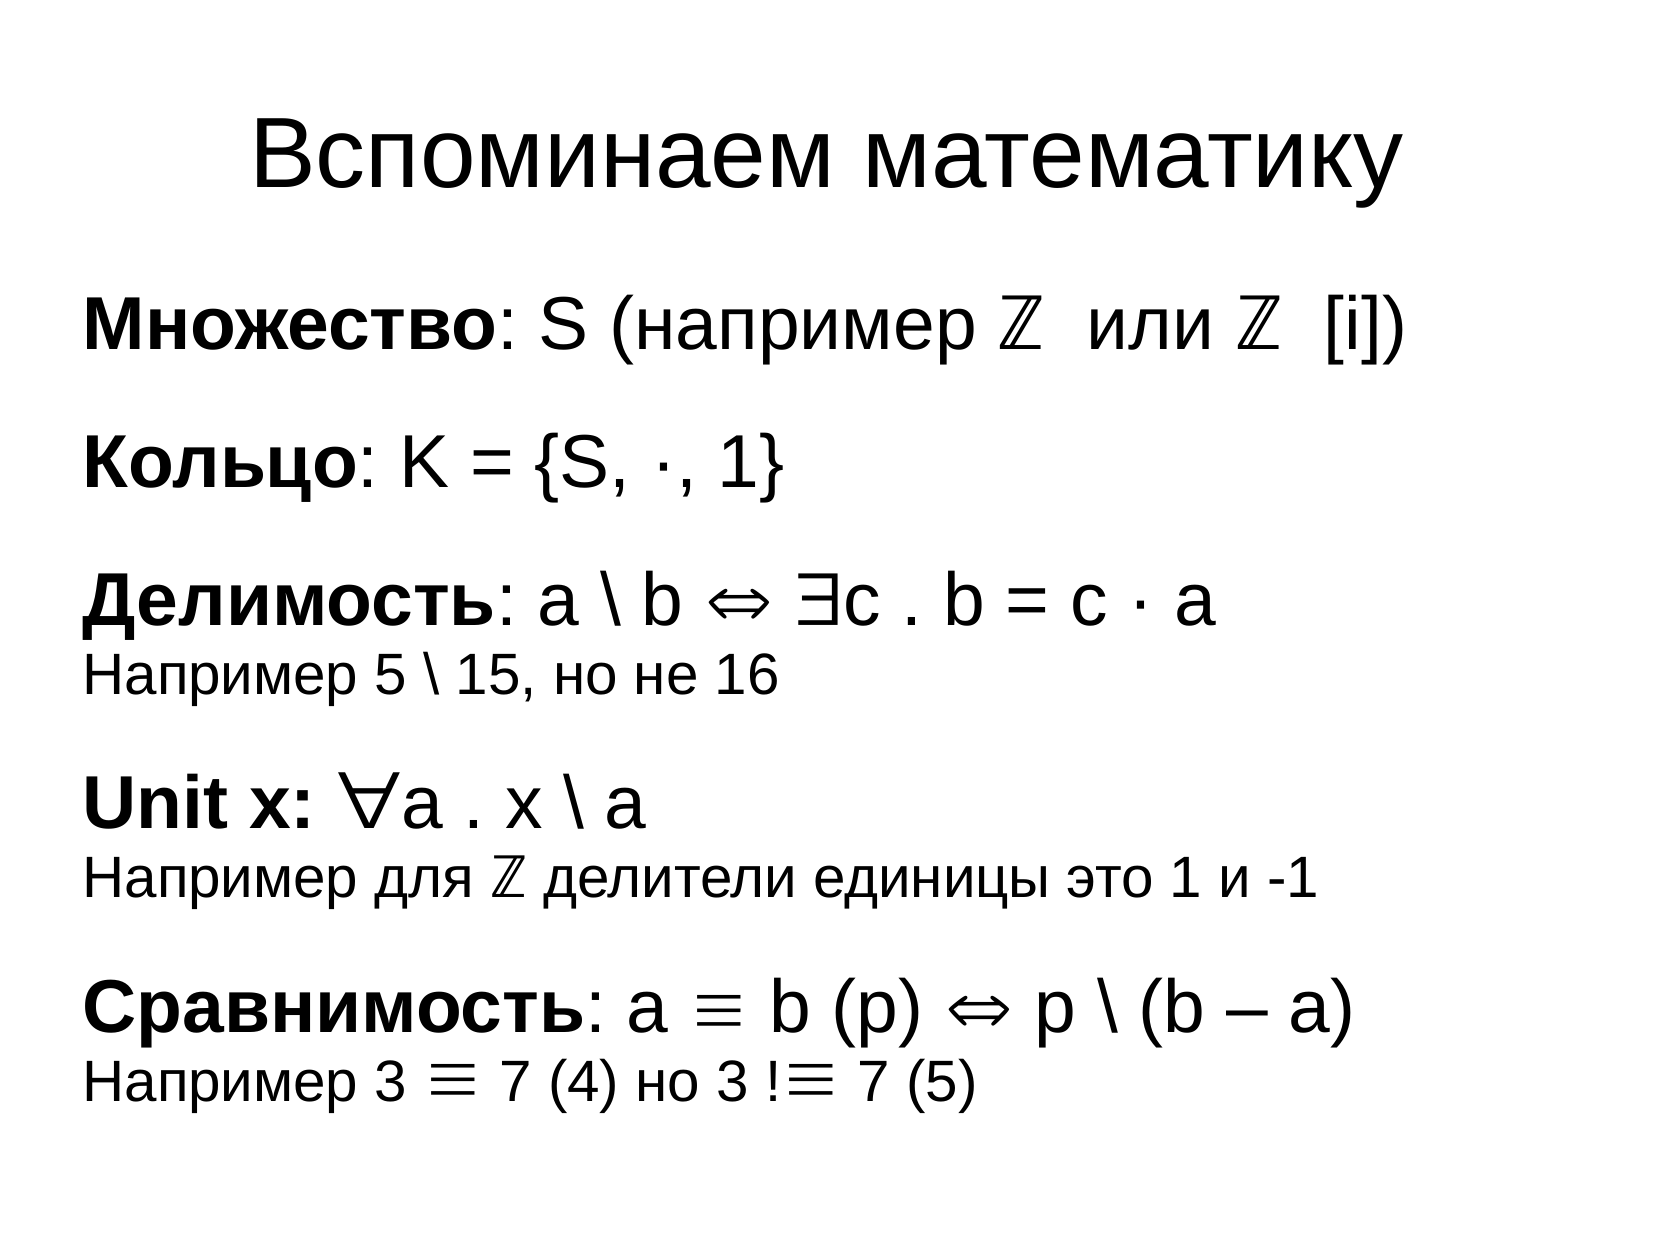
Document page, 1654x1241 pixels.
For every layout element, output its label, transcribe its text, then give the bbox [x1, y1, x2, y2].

subtitle Множество: S (например ℤ или ℤ [i]) Кольцо: K = {S, ·, 1} Делимость: a \ b ⇔ ∃c . b = c · a Например 5 \ 15, но не 16 Unit x: ∀a . x \ a Например для ℤ делители единицы это 1 и -1 Сравнимость: a º b (p) ⇔ p \ (b – a) Например 3 º 7 (4) но 3 !º 7 (5) [82, 251, 1571, 1148]
title Вспоминаем математику [82, 49, 1571, 251]
